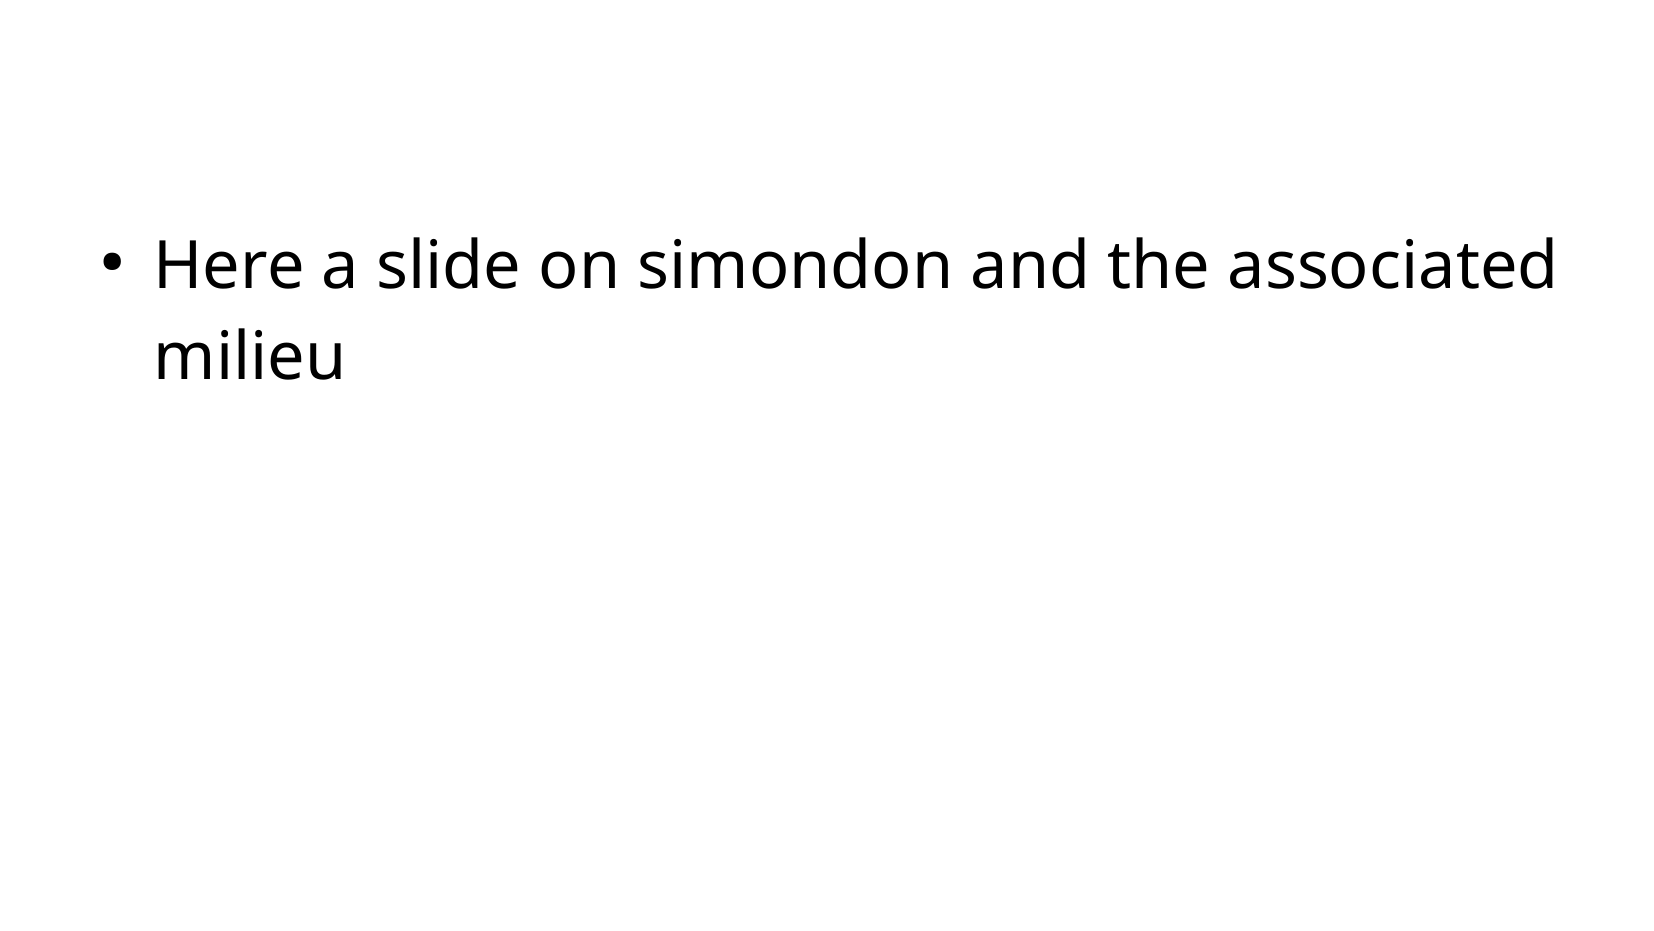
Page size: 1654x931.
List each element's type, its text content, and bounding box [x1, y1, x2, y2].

list Here a slide on simondon and the associated milieu [82, 217, 1571, 758]
